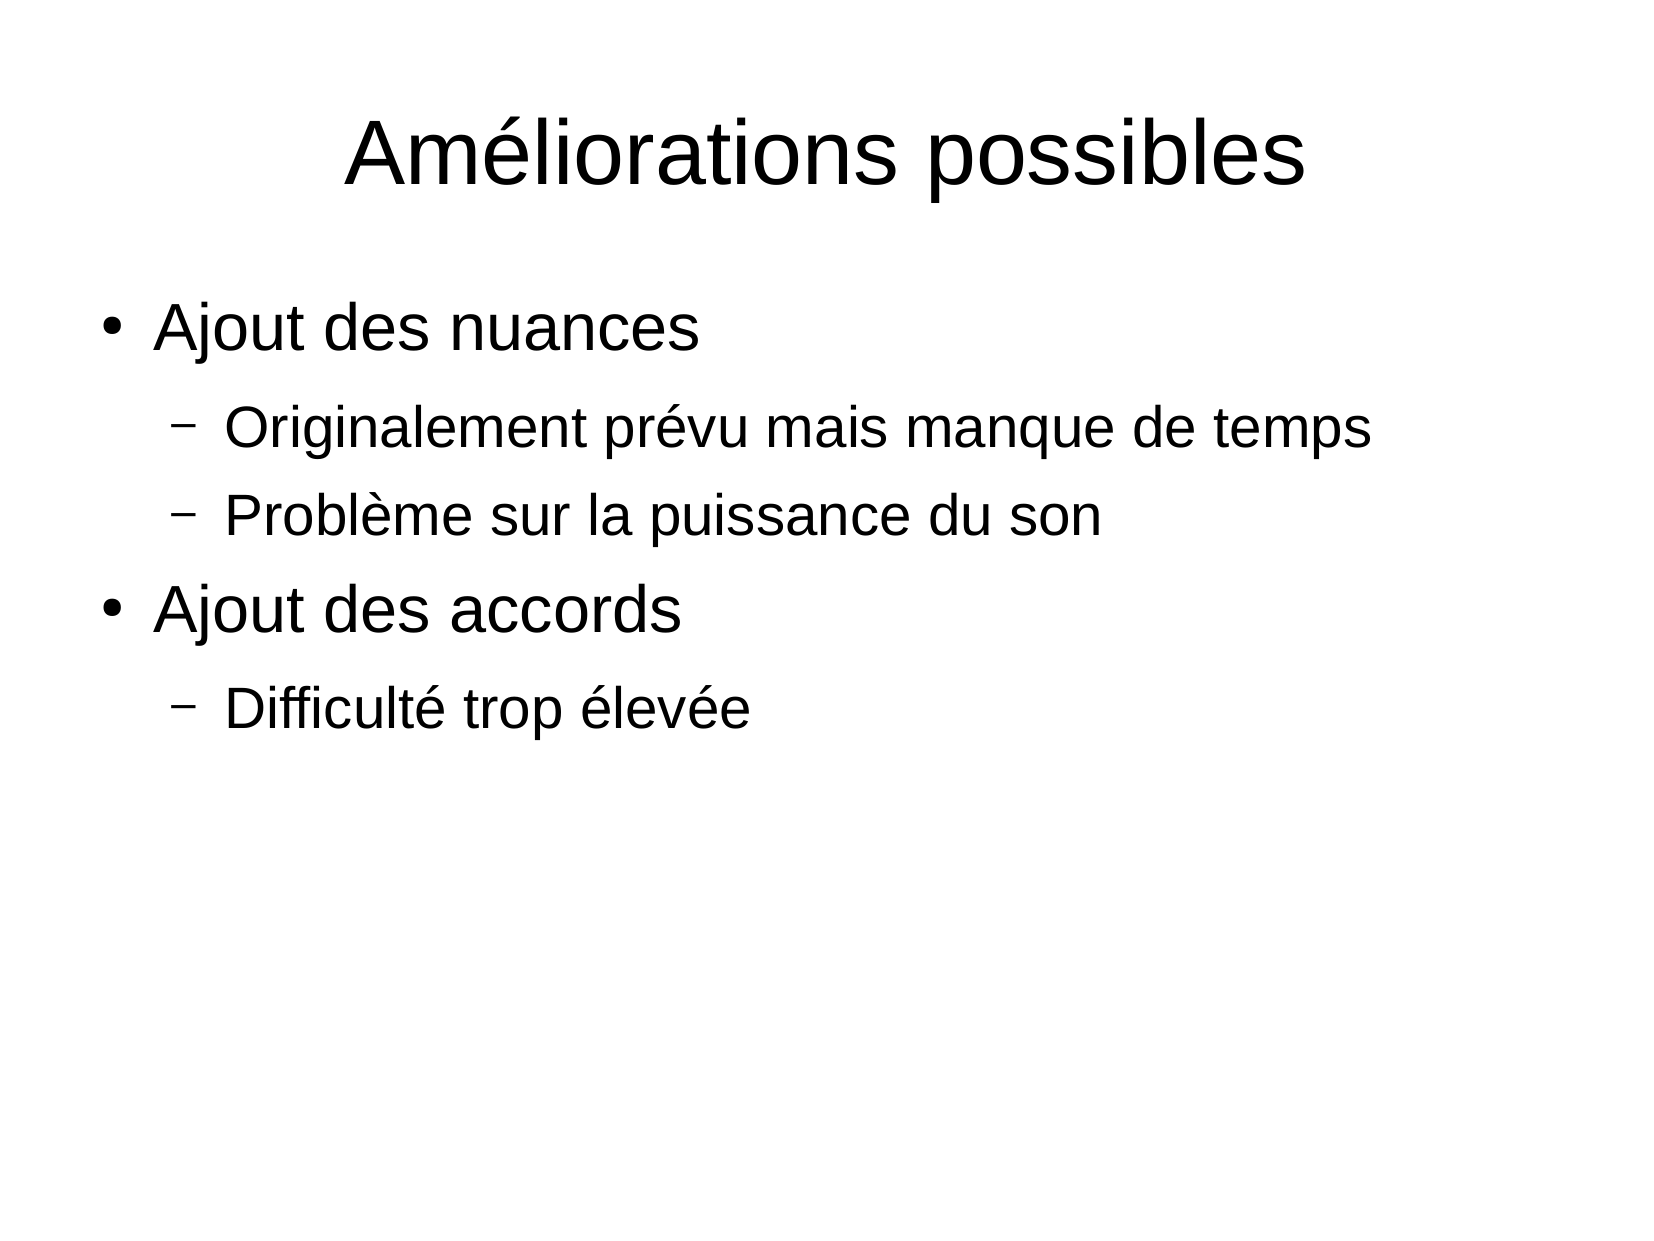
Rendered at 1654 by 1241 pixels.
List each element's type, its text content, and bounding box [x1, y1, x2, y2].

title Améliorations possibles [82, 49, 1571, 257]
list Ajout des nuances Originalement prévu mais manque de temps Problème sur la puissance du son Ajout des accords Difficulté trop élevée [82, 290, 1571, 1109]
